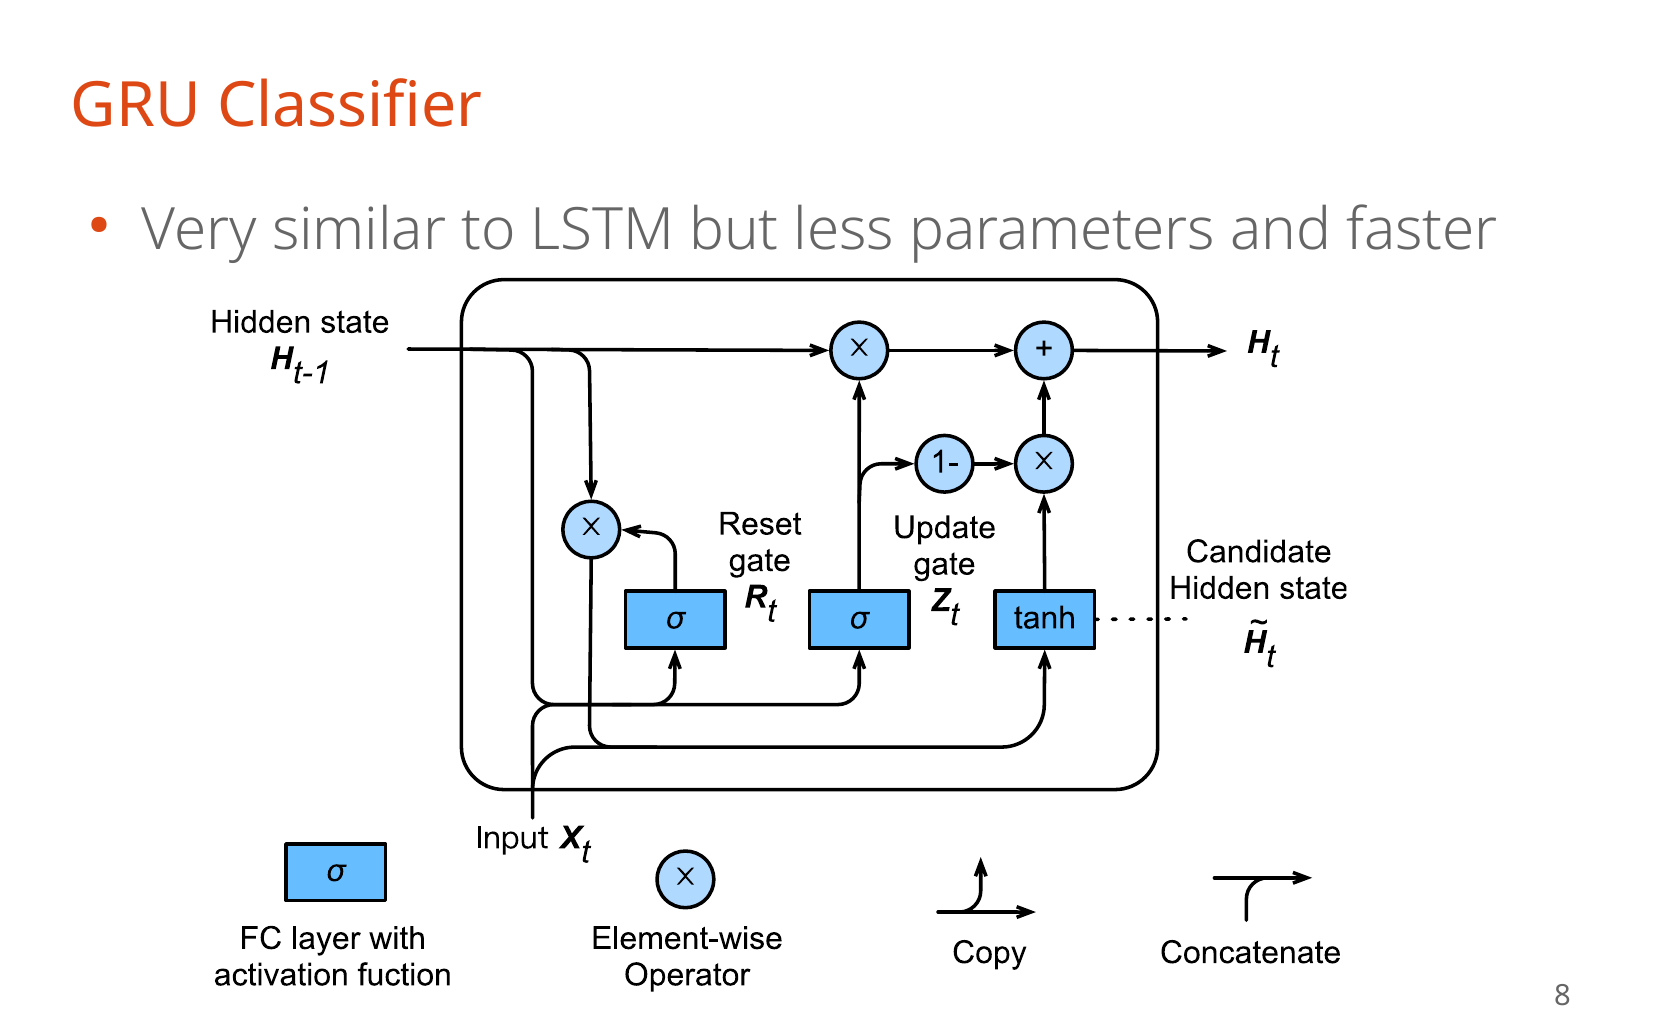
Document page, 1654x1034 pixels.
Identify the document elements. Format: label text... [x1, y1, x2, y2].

list Very similar to LSTM but less parameters and faster [70, 186, 1607, 916]
picture [212, 277, 1347, 992]
title GRU Classifier [70, 49, 1518, 155]
